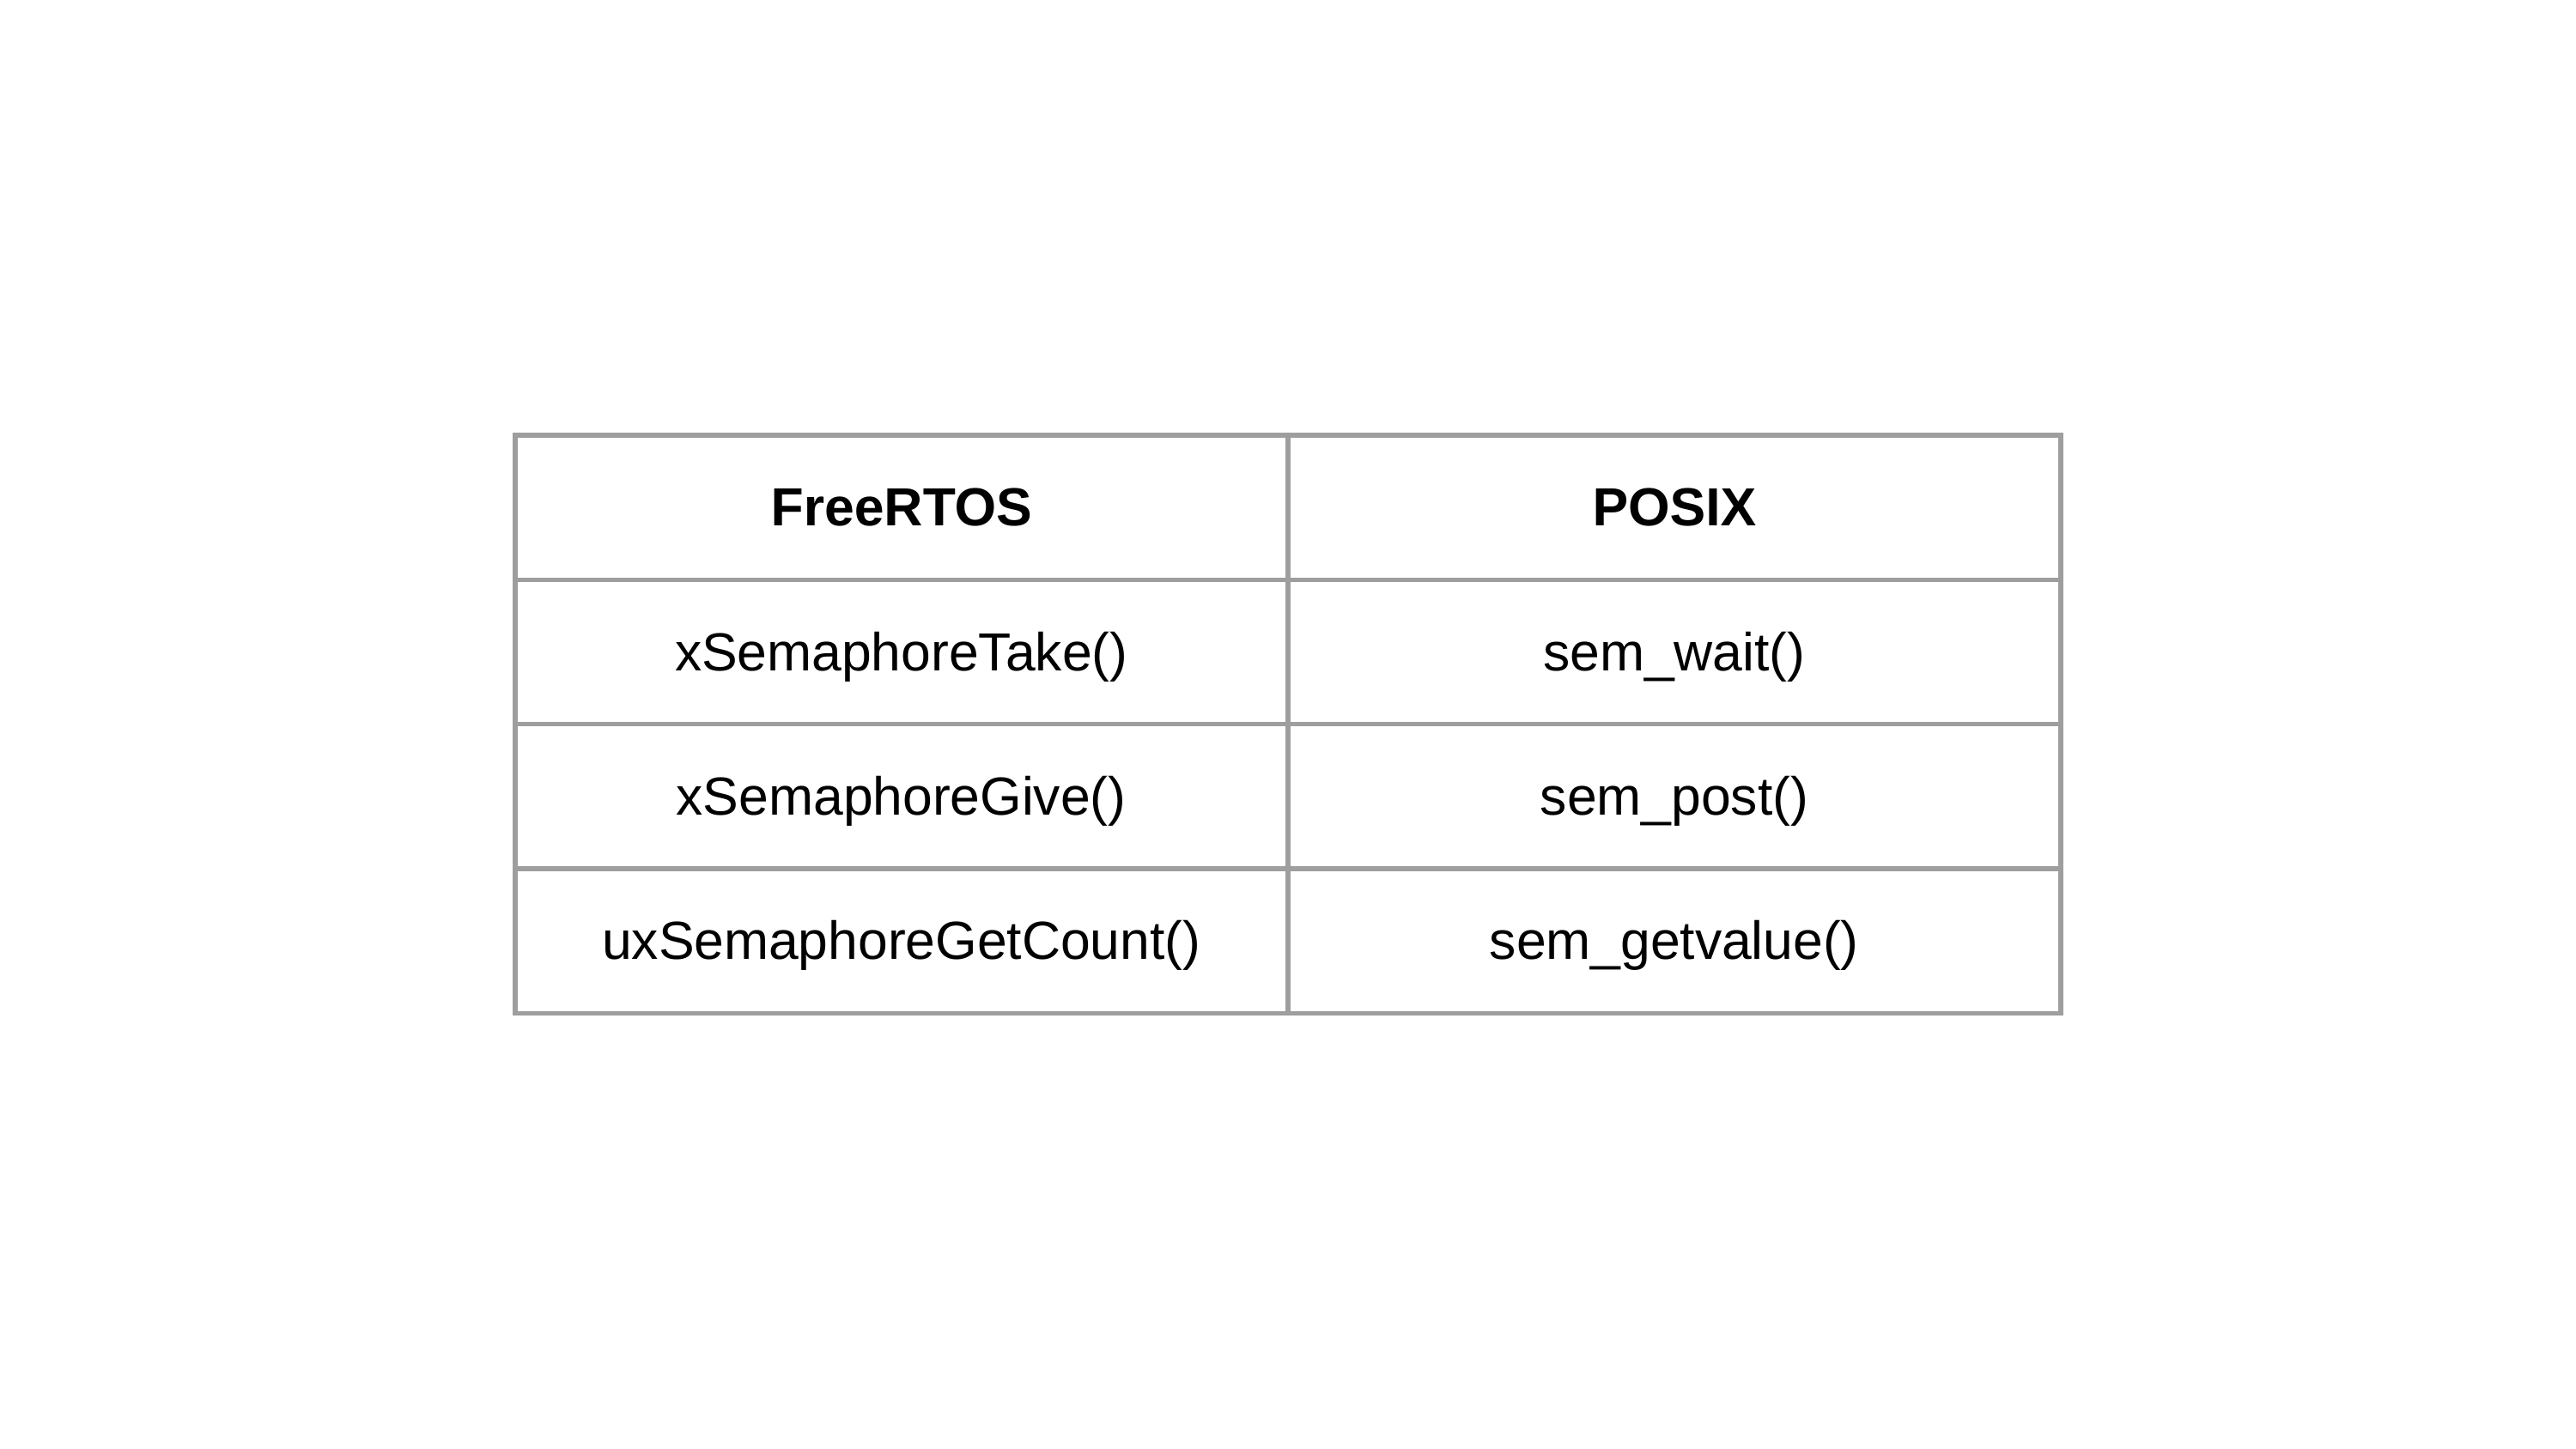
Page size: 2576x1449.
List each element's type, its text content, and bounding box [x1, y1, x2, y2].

table_cell sem_getvalue() [1291, 871, 2058, 1011]
table_cell sem_wait() [1291, 582, 2058, 722]
table_cell xSemaphoreGive() [518, 726, 1285, 866]
table_cell sem_post() [1291, 726, 2058, 866]
table_cell xSemaphoreTake() [518, 582, 1285, 722]
table_header FreeRTOS [518, 438, 1285, 578]
table_cell uxSemaphoreGetCount() [518, 871, 1285, 1011]
table_header POSIX [1291, 438, 2058, 578]
